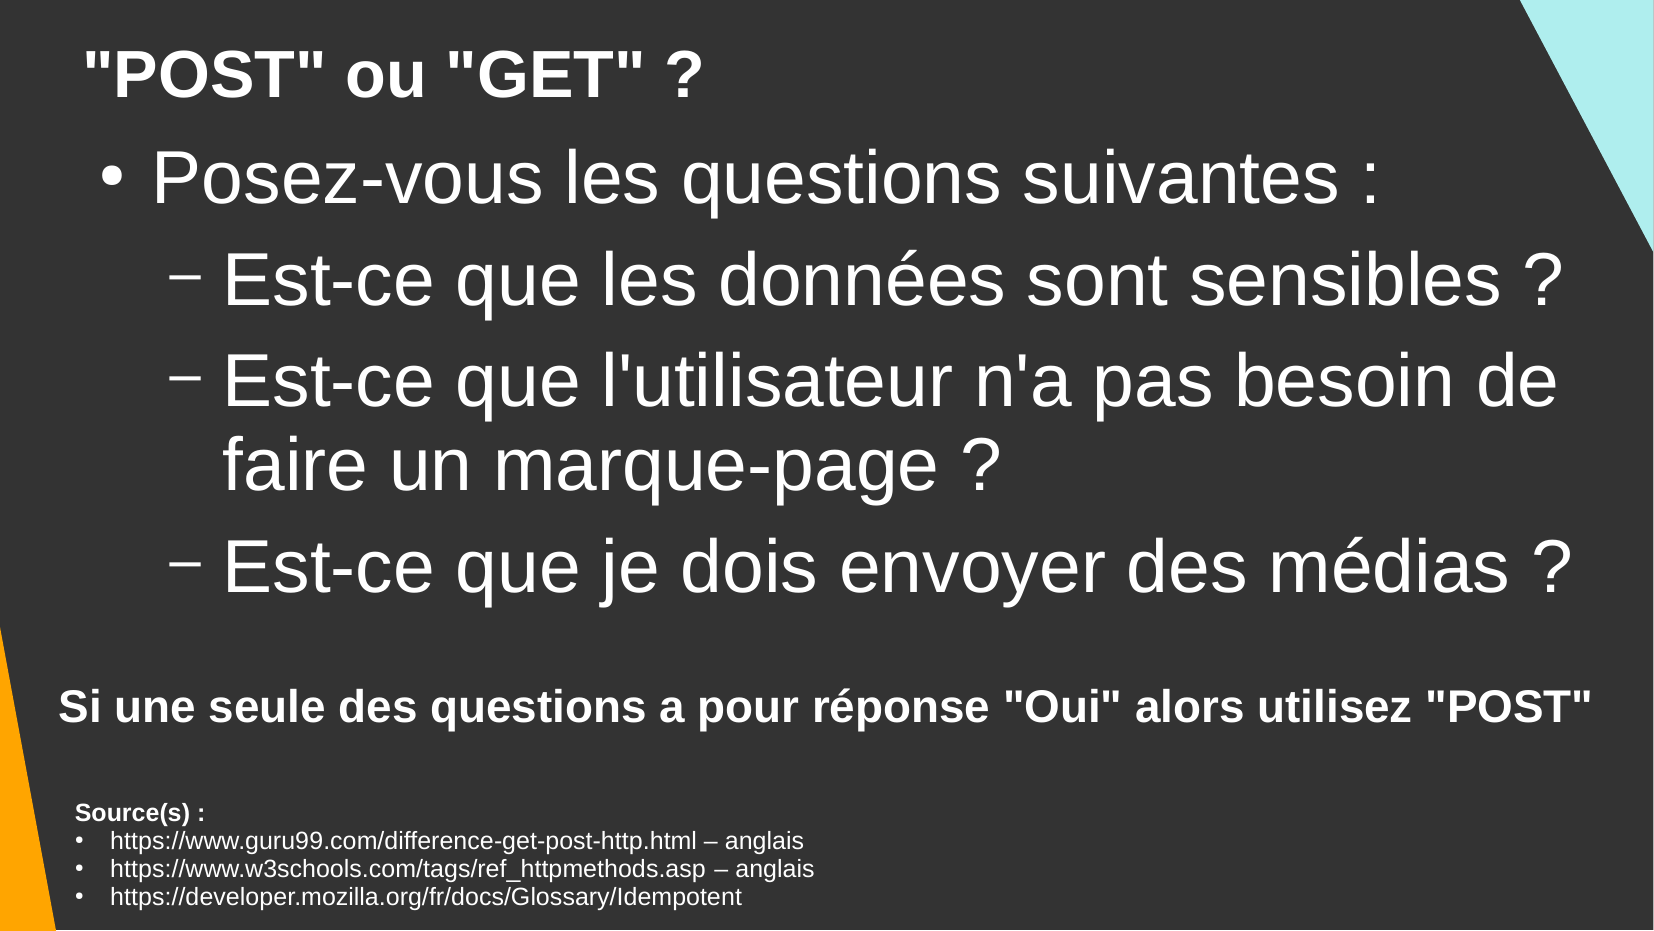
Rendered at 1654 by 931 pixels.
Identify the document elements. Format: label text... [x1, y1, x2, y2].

list Posez-vous les questions suivantes : Est-ce que les données sont sensibles ? Est-ce que l'utilisateur n'a pas besoin de faire un marque-page ? Est-ce que je dois envoyer des médias ? [80, 135, 1605, 638]
text_box [1519, 0, 1654, 254]
text_box Si une seule des questions a pour réponse "Oui" alors utilisez "POST" [29, 673, 1625, 745]
text_box [0, 627, 57, 931]
text_box Source(s) : https://www.guru99.com/difference-get-post-http.html – anglais https://www.w3schools.com/tags/ref_httpmethods.asp – anglais https://developer.mozilla.org/fr/docs/Glossary/Idempotent [60, 791, 1546, 919]
title "POST" ou "GET" ? [82, 37, 1571, 114]
